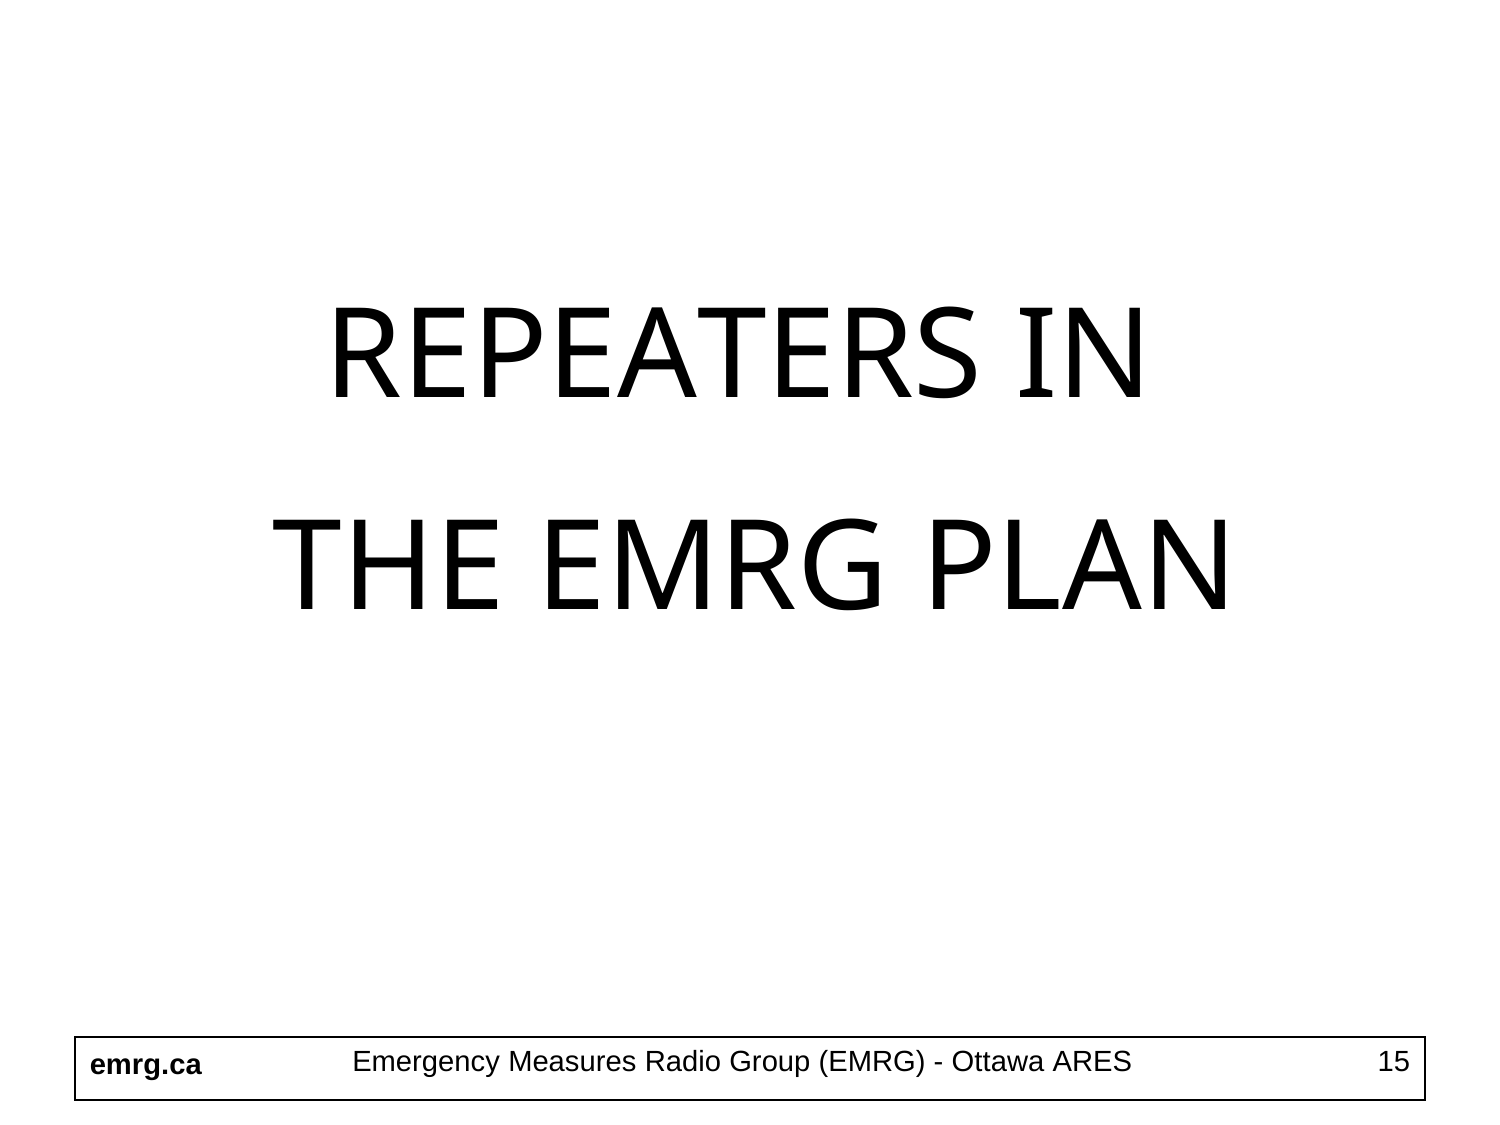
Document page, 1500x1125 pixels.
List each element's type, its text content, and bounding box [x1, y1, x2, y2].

text_box REPEATERS IN THE EMRG PLAN [145, 264, 1366, 643]
